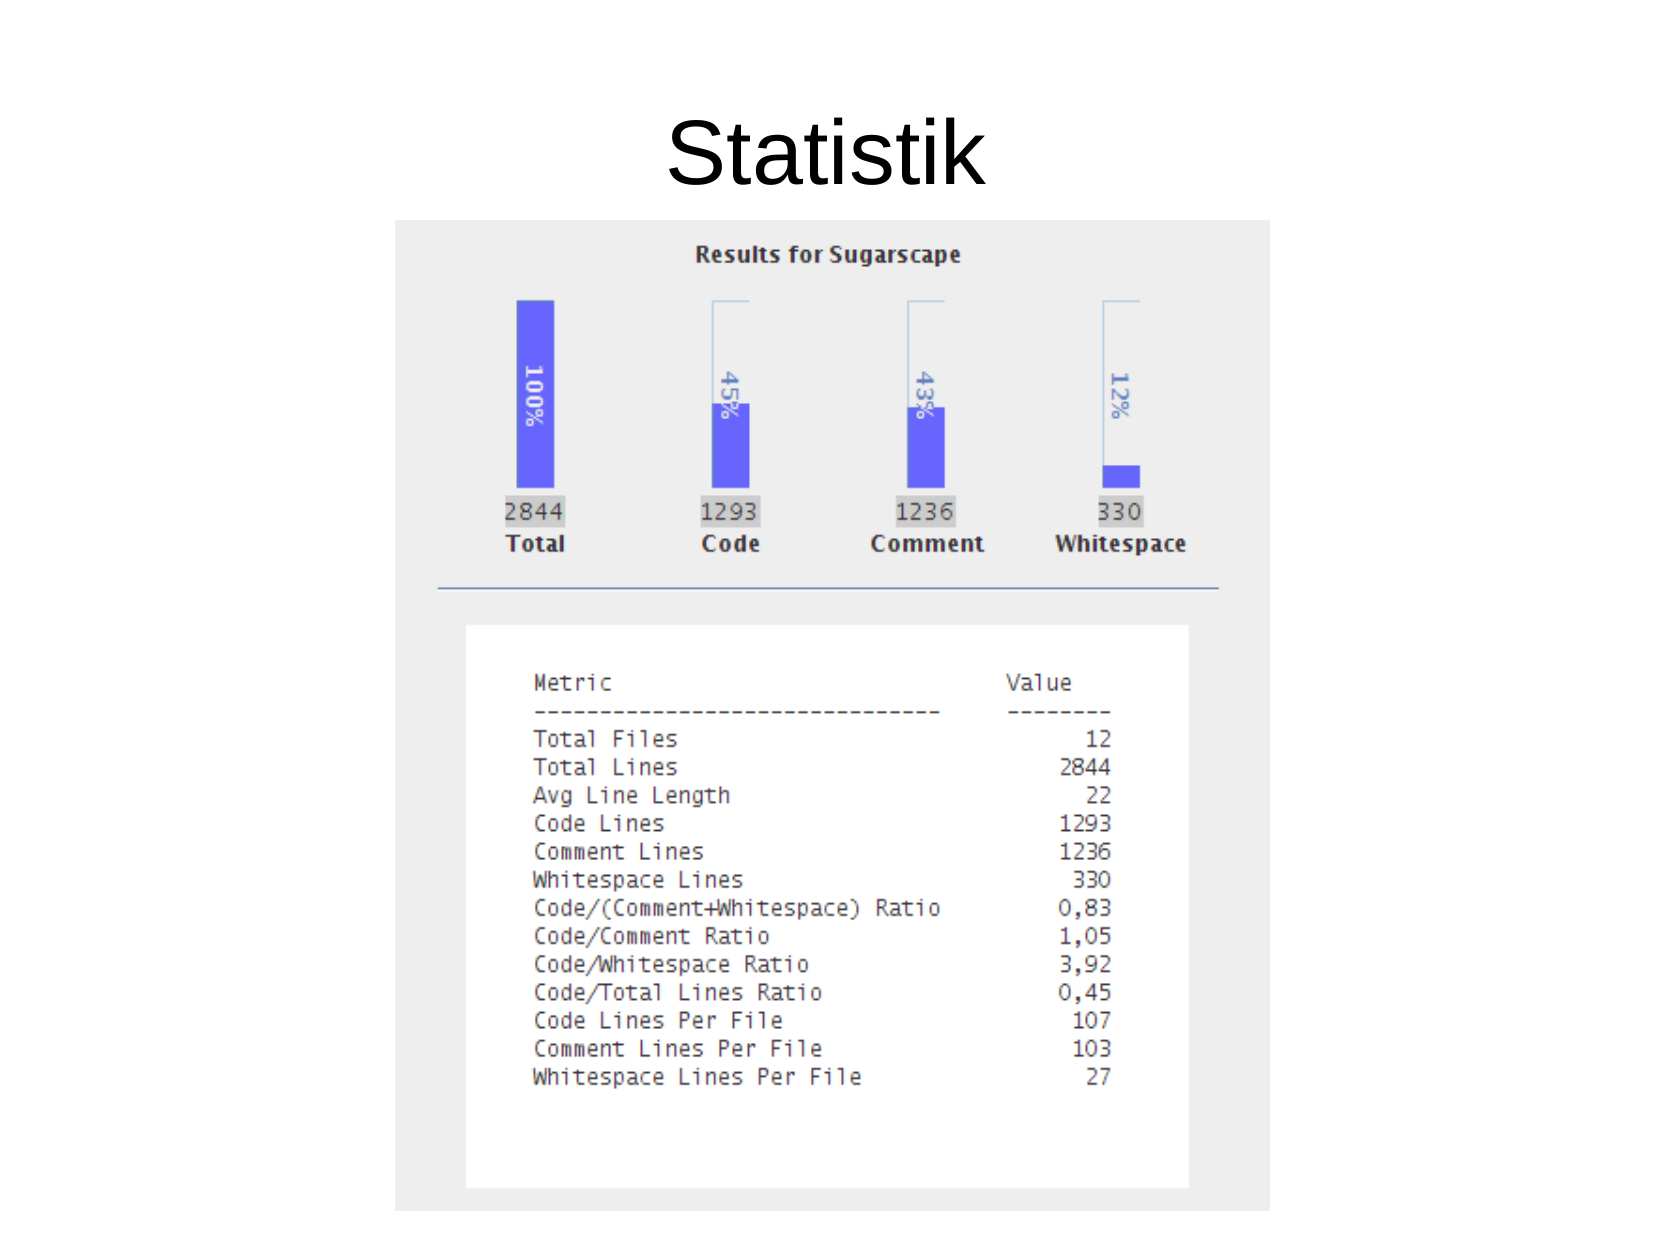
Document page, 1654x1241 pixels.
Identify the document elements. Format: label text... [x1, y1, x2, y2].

picture [395, 220, 1270, 1211]
title Statistik [82, 56, 1571, 250]
